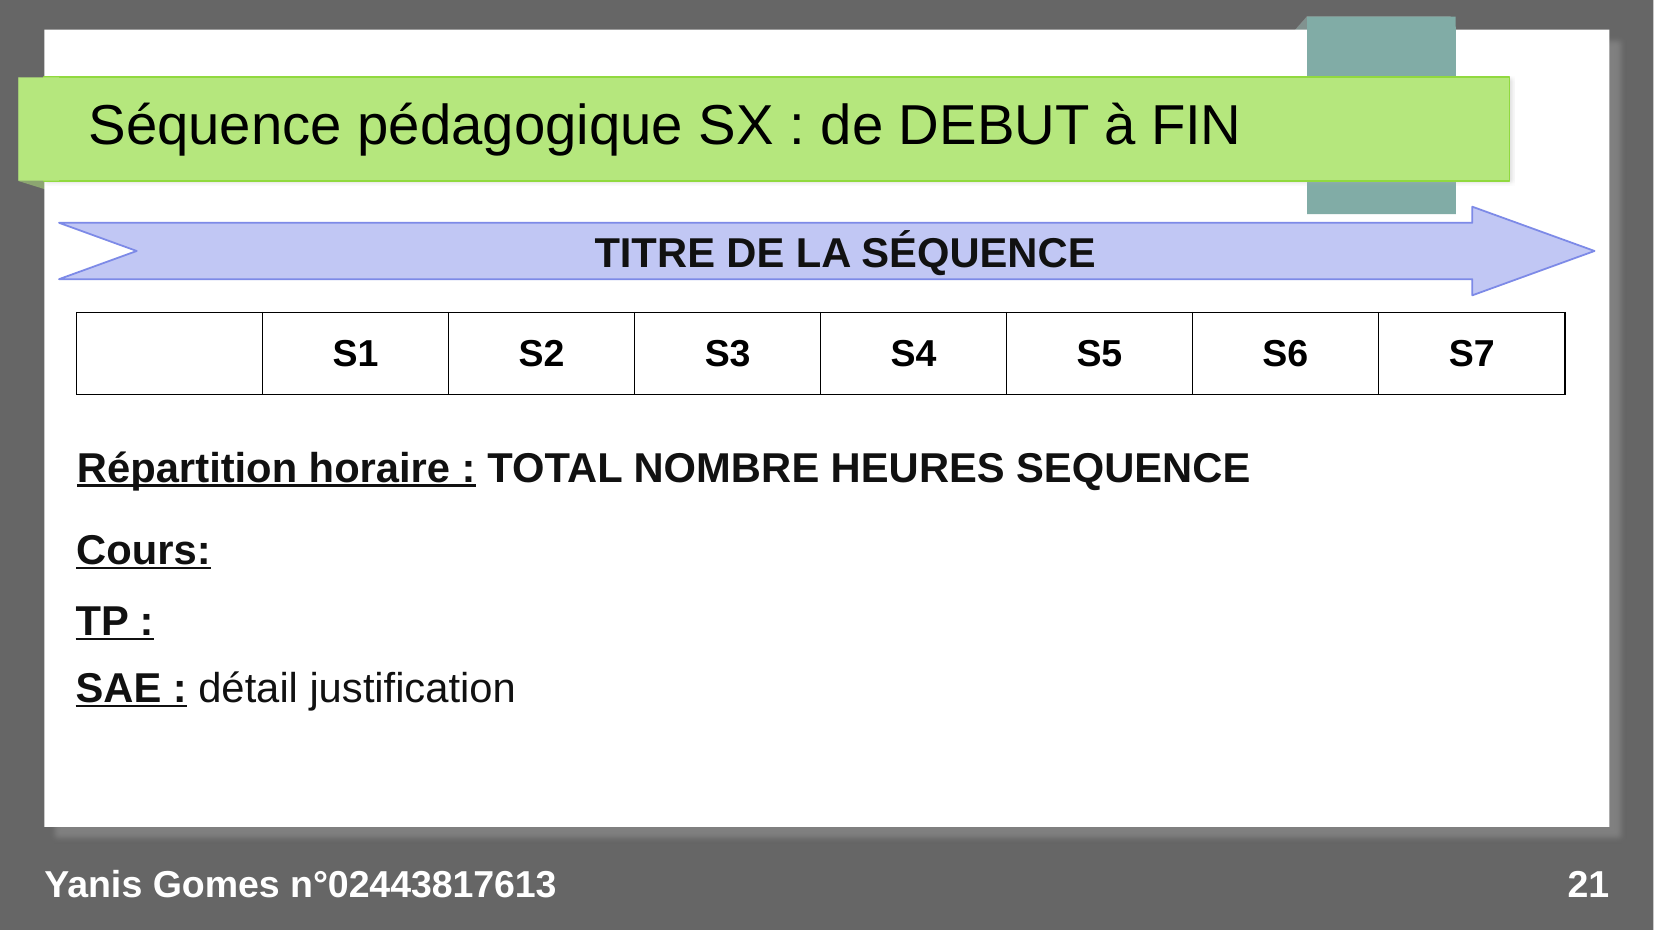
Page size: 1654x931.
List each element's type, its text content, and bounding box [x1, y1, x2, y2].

text_box Yanis Gomes n°02443817613 [29, 856, 680, 916]
list Cours: [76, 525, 1565, 575]
text_box [59, 206, 1595, 296]
list TITRE DE LA SÉQUENCE [210, 228, 1481, 278]
table_header S5 [1007, 313, 1192, 394]
list SAE : détail justification [75, 643, 1565, 733]
table_header [77, 313, 262, 394]
text_box 29 [974, 856, 1625, 916]
list TP : [75, 596, 1564, 646]
table_header S7 [1379, 313, 1564, 394]
title Séquence pédagogique SX : de DEBUT à FIN [88, 73, 1506, 178]
table_header S1 [263, 313, 448, 394]
table_header S3 [635, 313, 820, 394]
table_header S2 [449, 313, 634, 394]
table_header S6 [1193, 313, 1378, 394]
table_header S4 [821, 313, 1006, 394]
list Répartition horaire : TOTAL NOMBRE HEURES SEQUENCE [76, 442, 1565, 493]
